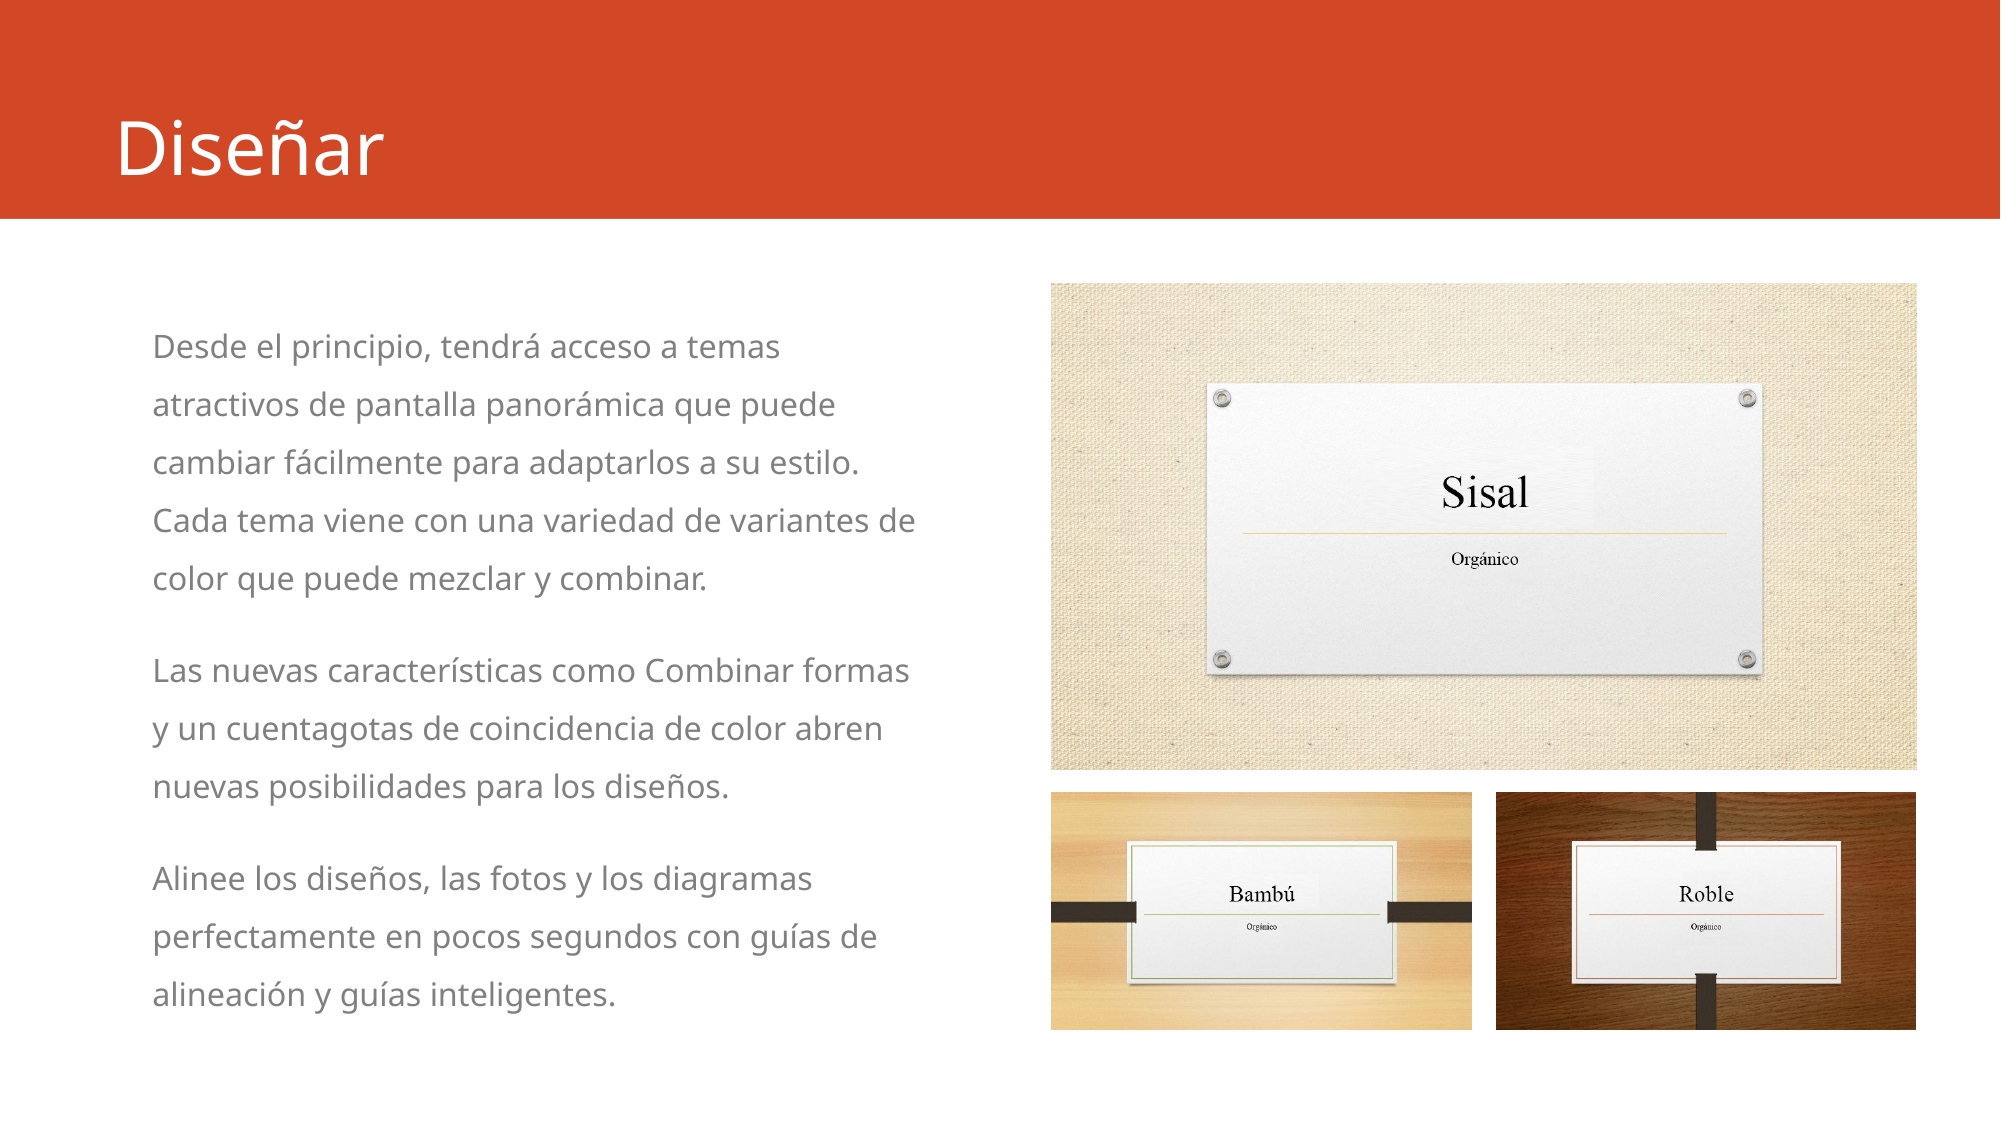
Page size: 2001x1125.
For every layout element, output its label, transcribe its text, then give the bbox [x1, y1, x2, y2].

title Diseñar [99, 0, 1863, 199]
picture [1051, 283, 1917, 770]
list Desde el principio, tendrá acceso a temas atractivos de pantalla panorámica que puede cambiar fácilmente para adaptarlos a su estilo. Cada tema viene con una variedad de variantes de color que puede mezclar y combinar. Las nuevas características como Combinar formas y un cuentagotas de coincidencia de color abren nuevas posibilidades para los diseños. Alinee los diseños, las fotos y los diagramas perfectamente en pocos segundos con guías de alineación y guías inteligentes. [137, 299, 938, 1030]
picture [1051, 792, 1472, 1030]
picture [1496, 792, 1916, 1030]
